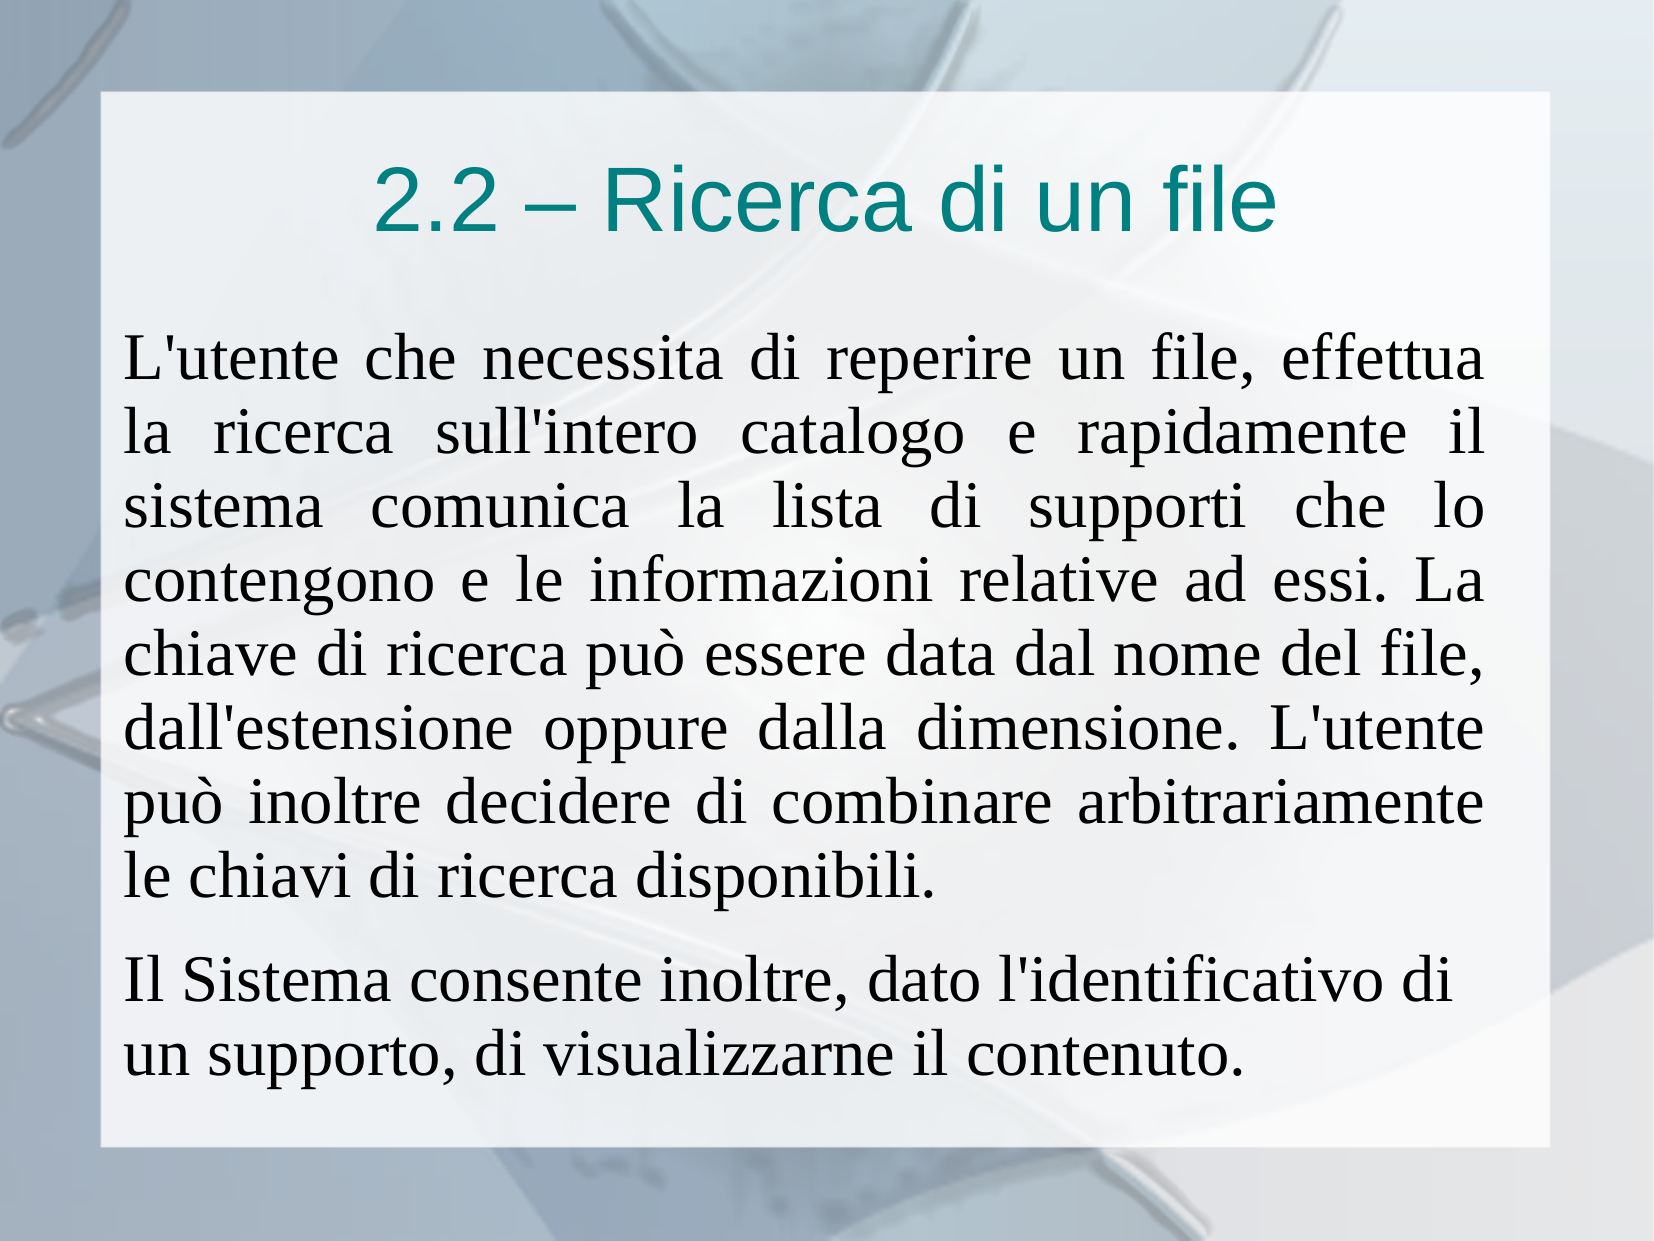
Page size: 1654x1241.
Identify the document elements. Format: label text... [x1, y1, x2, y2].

list L'utente che necessita di reperire un file, effettua la ricerca sull'intero catalogo e rapidamente il sistema comunica la lista di supporti che lo contengono e le informazioni relative ad essi. La chiave di ricerca può essere data dal nome del file, dall'estensione oppure dalla dimensione. L'utente può inoltre decidere di combinare arbitrariamente le chiavi di ricerca disponibili. Il Sistema consente inoltre, dato l'identificativo di un supporto, di visualizzarne il contenuto. [124, 319, 1489, 1090]
picture [0, 0, 1654, 1241]
title 2.2 – Ricerca di un file [118, 104, 1536, 297]
